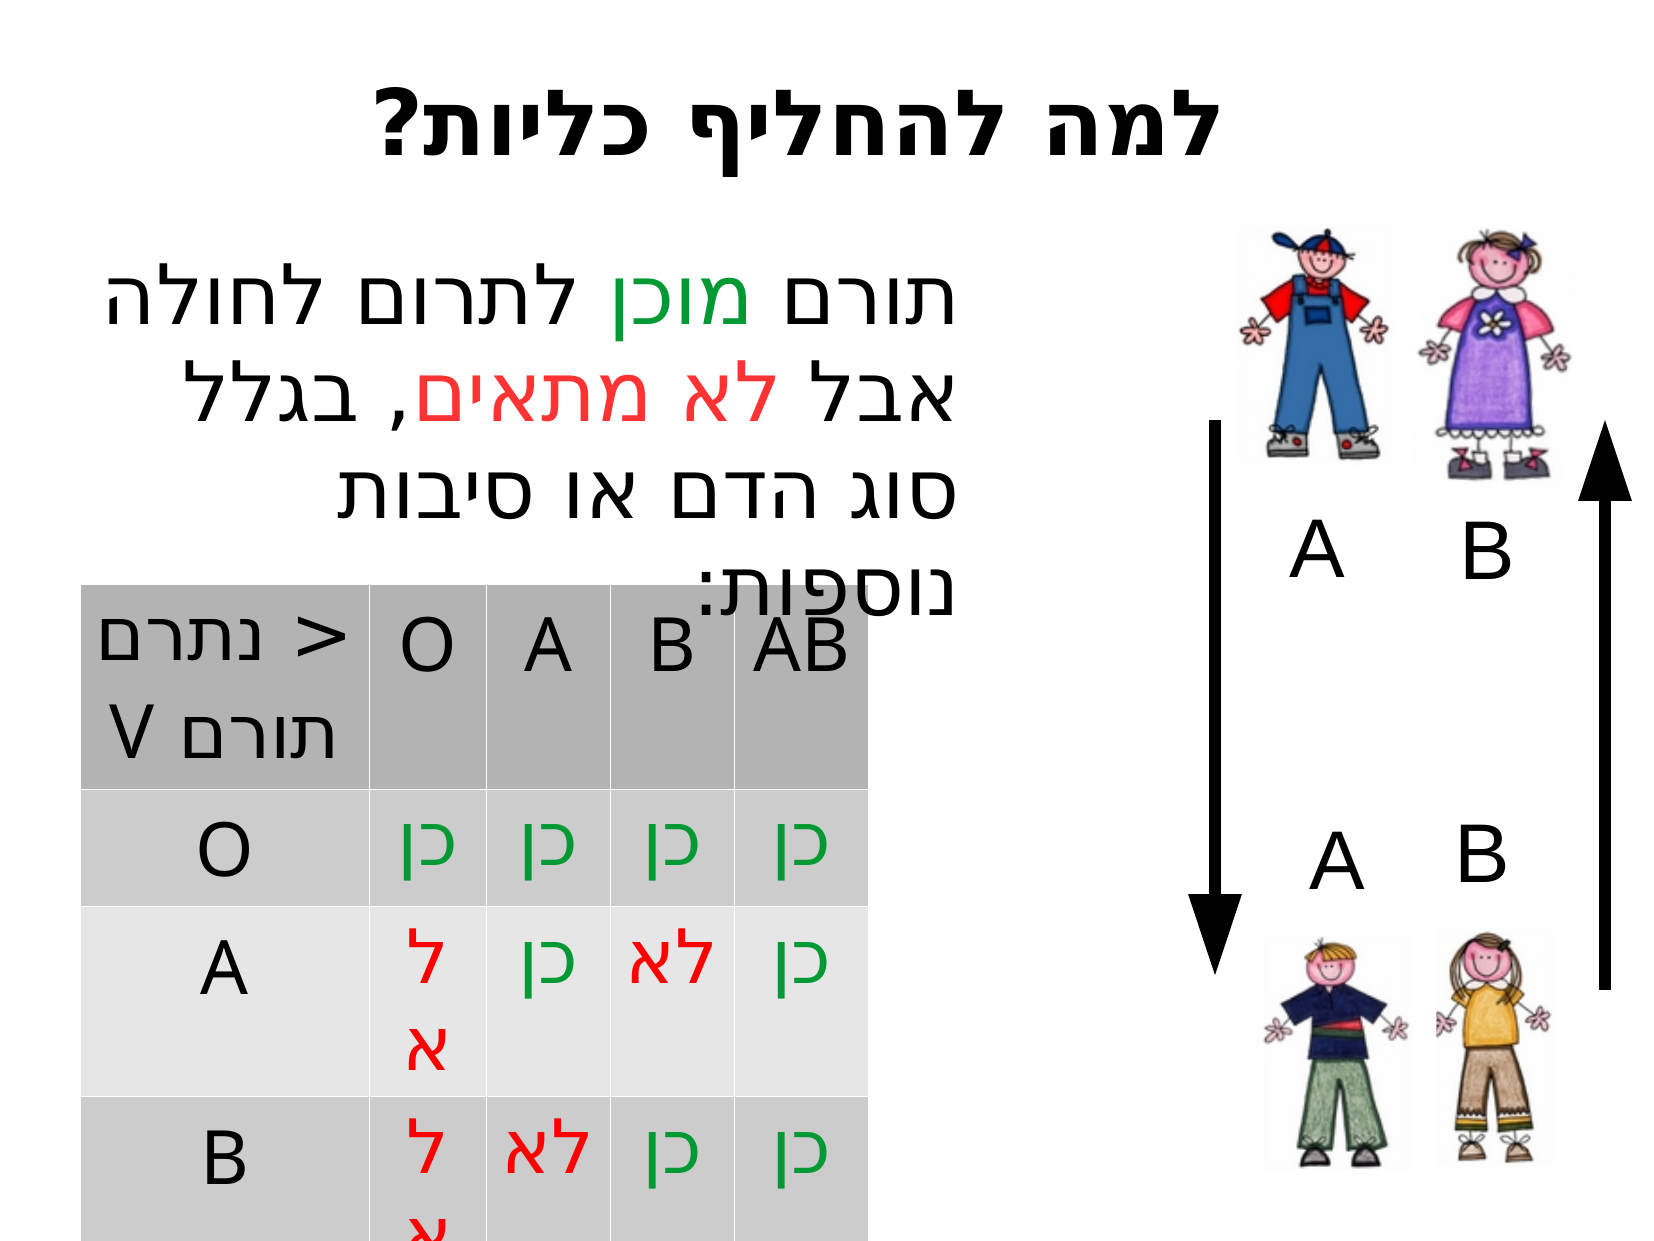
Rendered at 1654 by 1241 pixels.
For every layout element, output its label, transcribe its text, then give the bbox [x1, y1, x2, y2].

table_header < נתרם תורם V [81, 585, 369, 789]
table_cell לא [370, 907, 486, 1096]
table_header A [487, 585, 610, 789]
text_box A [1275, 495, 1361, 603]
table_cell לא [611, 907, 734, 1096]
table_cell כן [611, 1097, 734, 1241]
table_cell כן [611, 790, 734, 906]
table_header O [370, 585, 486, 789]
text_box תורם מוכן לתרום לחולה אבל לא מתאים, בגלל סוג הדם או סיבות נוספות: [30, 240, 976, 541]
table_cell כן [487, 790, 610, 906]
picture [1245, 907, 1585, 1171]
table_header B [611, 585, 734, 789]
table_cell A [81, 907, 369, 1096]
table_cell כן [735, 907, 868, 1096]
table_header AB [735, 585, 868, 789]
table_cell כן [370, 790, 486, 906]
title למה להחליף כליות? [82, 41, 1516, 207]
table_cell כן [735, 790, 868, 906]
text_box B [1440, 800, 1526, 908]
table_cell B [81, 1097, 369, 1241]
table_cell O [81, 790, 369, 906]
table_cell לא [487, 1097, 610, 1241]
table_cell כן [735, 1097, 868, 1241]
table_cell כן [487, 907, 610, 1096]
picture [1215, 195, 1621, 496]
text_box B [1444, 497, 1531, 605]
table_cell לא [370, 1097, 486, 1241]
text_box A [1294, 807, 1381, 916]
